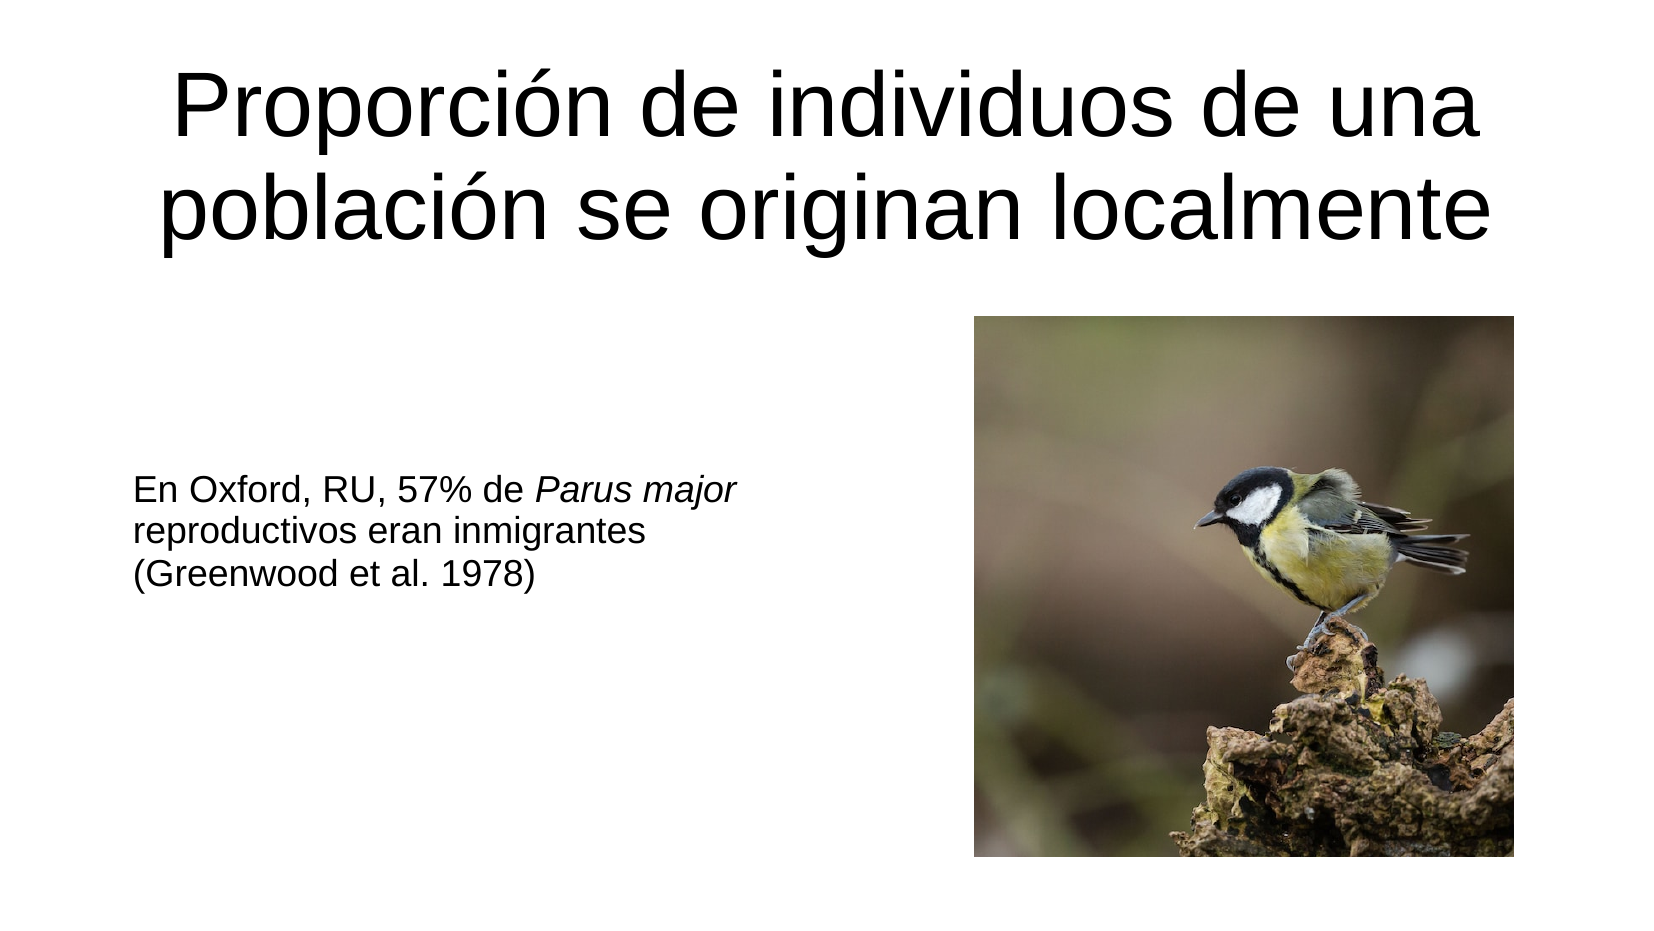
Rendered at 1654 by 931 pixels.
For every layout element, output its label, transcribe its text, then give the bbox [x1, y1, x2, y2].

title Proporción de individuos de una población se originan localmente [82, 53, 1571, 259]
picture [974, 316, 1514, 857]
text_box En Oxford, RU, 57% de Parus major reproductivos eran inmigrantes (Greenwood et al. 1978) [118, 460, 857, 602]
